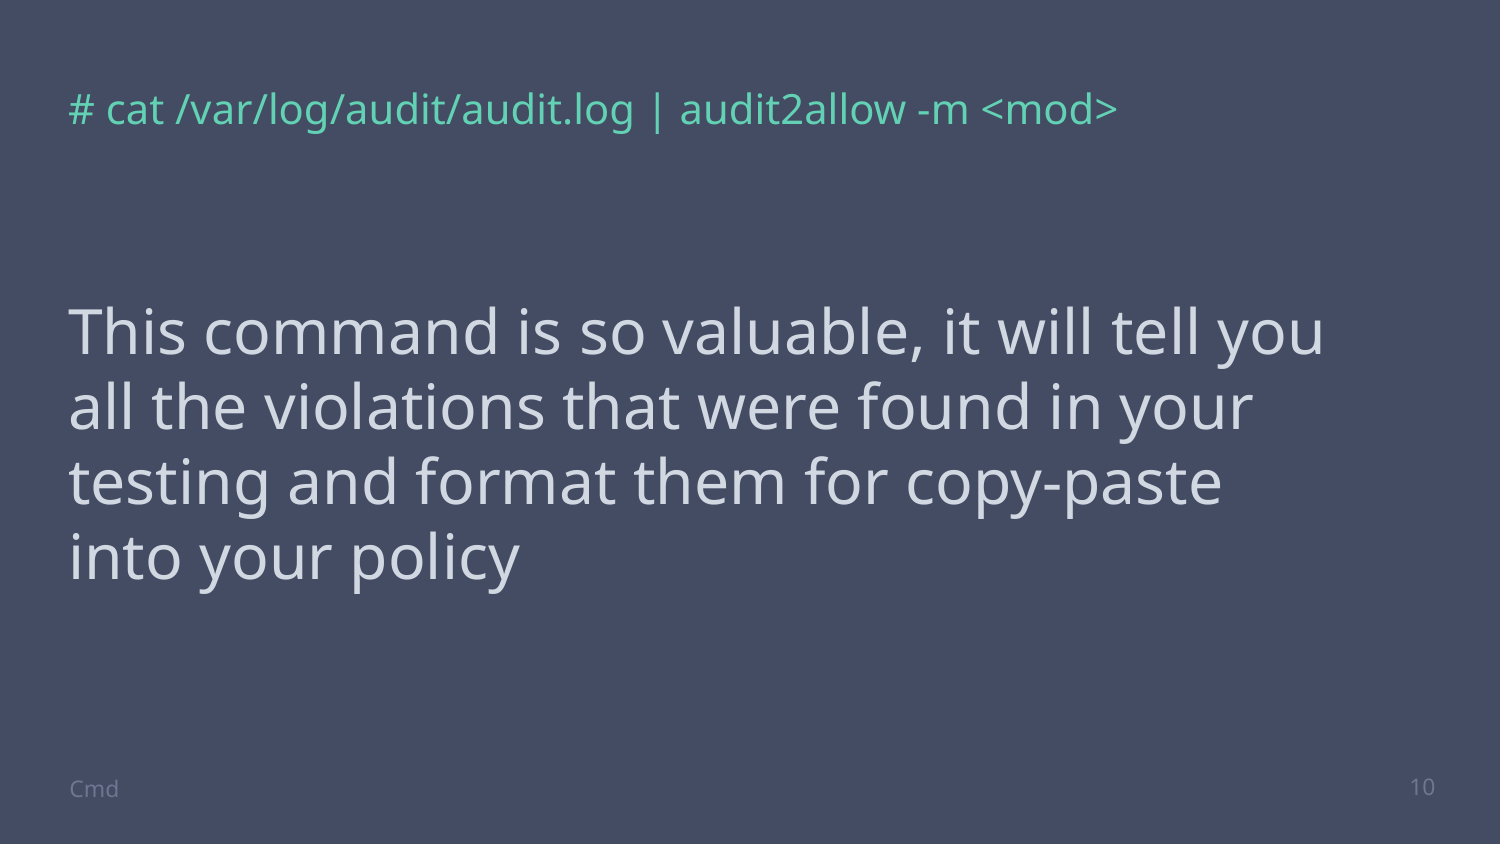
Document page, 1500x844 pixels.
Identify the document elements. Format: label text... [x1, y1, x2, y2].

title # cat /var/log/audit/audit.log | audit2allow -m <mod> [53, 68, 1451, 162]
slide_number <number> [1360, 766, 1451, 811]
list This command is so valuable, it will tell you all the violations that were found in your testing and format them for copy-paste into your policy [53, 162, 1361, 723]
